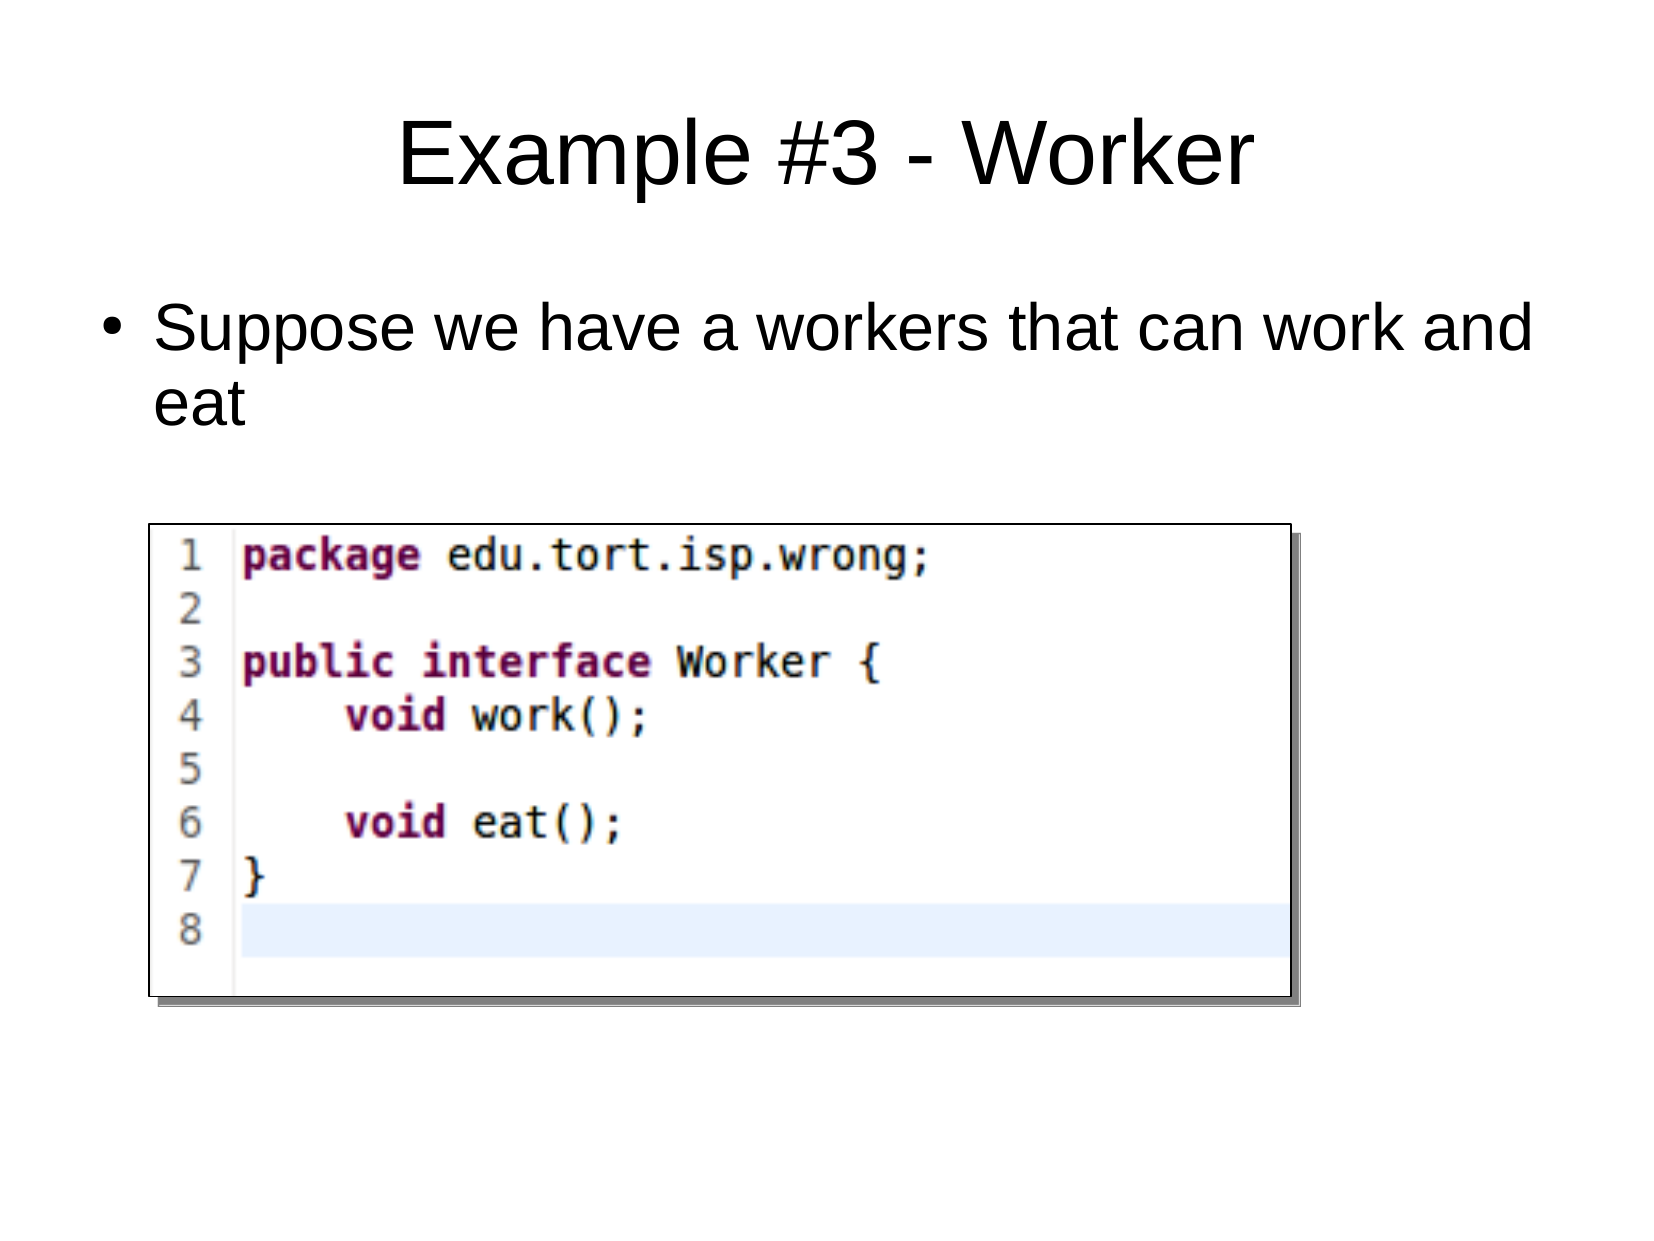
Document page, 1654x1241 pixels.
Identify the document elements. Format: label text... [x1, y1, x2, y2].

list Suppose we have a workers that can work and eat [82, 290, 1571, 681]
title Example #3 - Worker [82, 49, 1571, 257]
picture [150, 525, 1290, 996]
